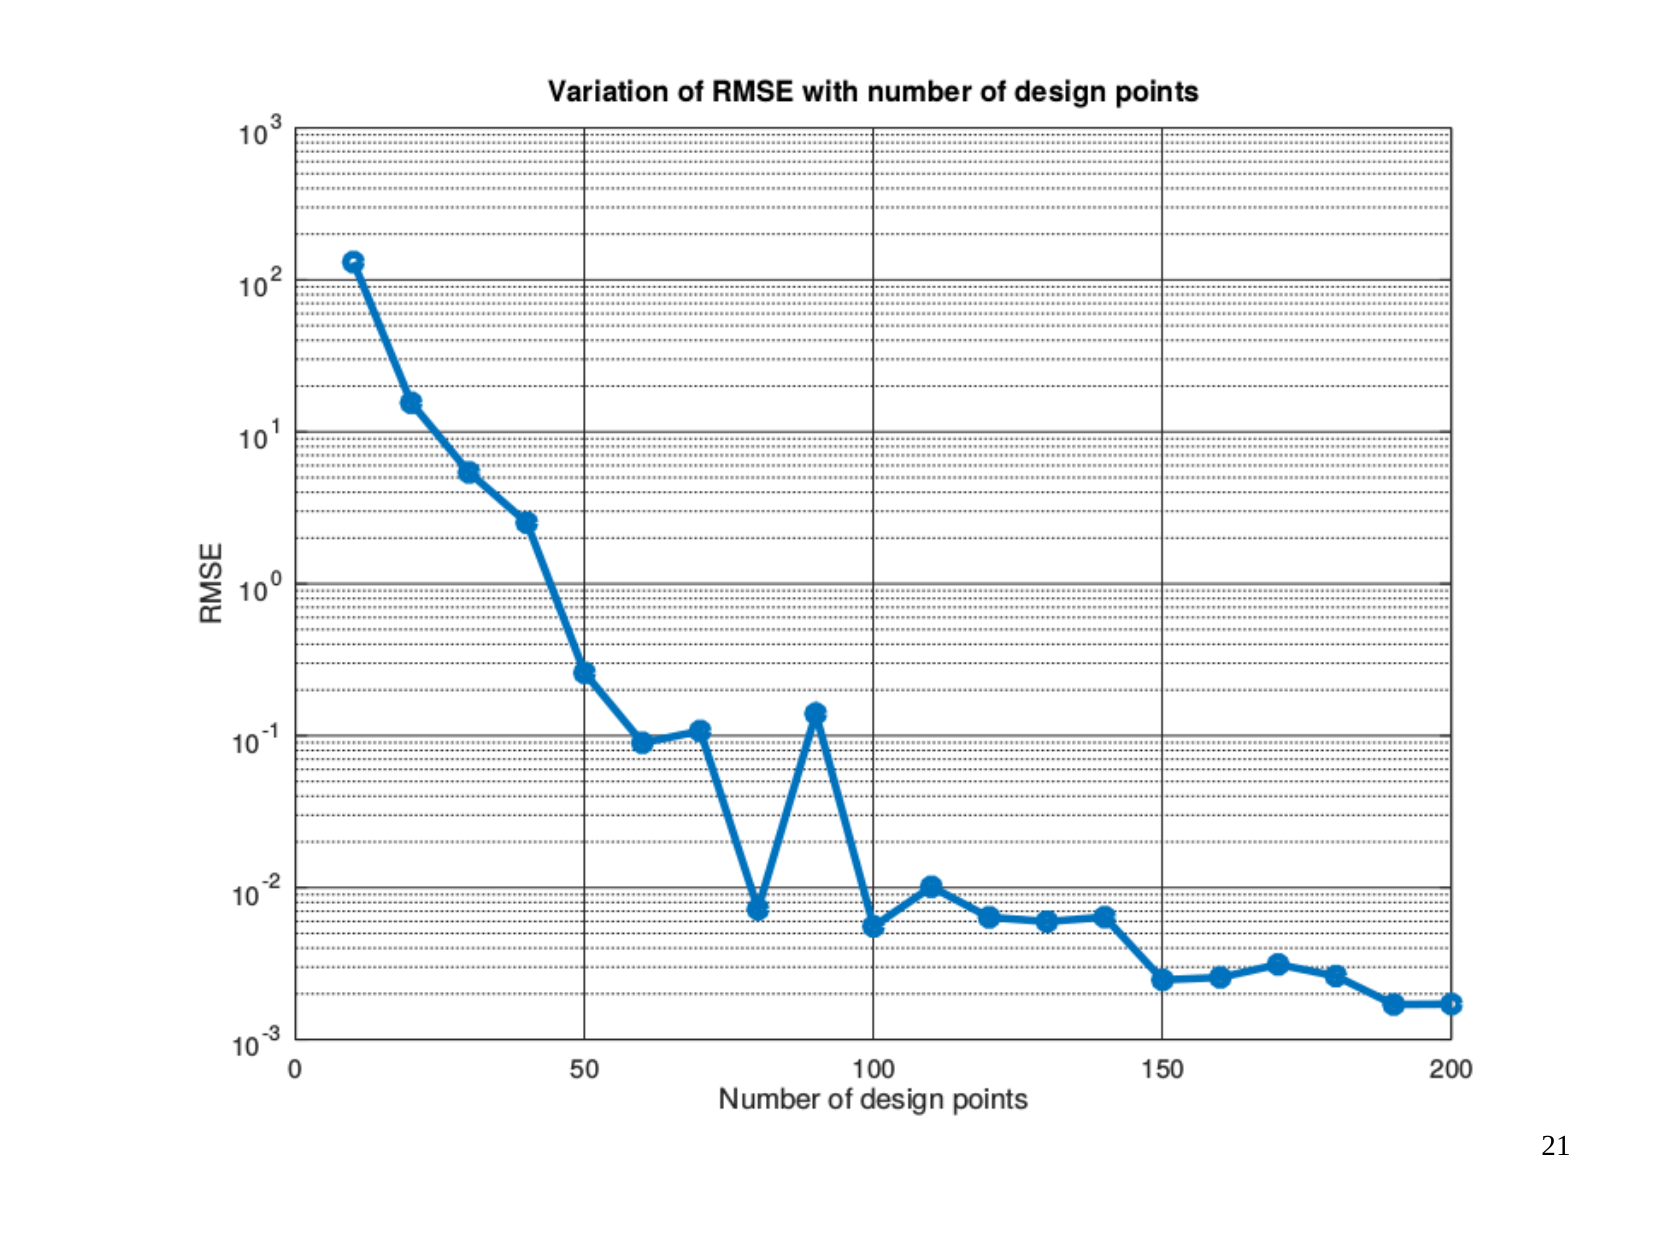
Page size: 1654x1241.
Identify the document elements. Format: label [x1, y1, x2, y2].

picture [153, 23, 1512, 1145]
